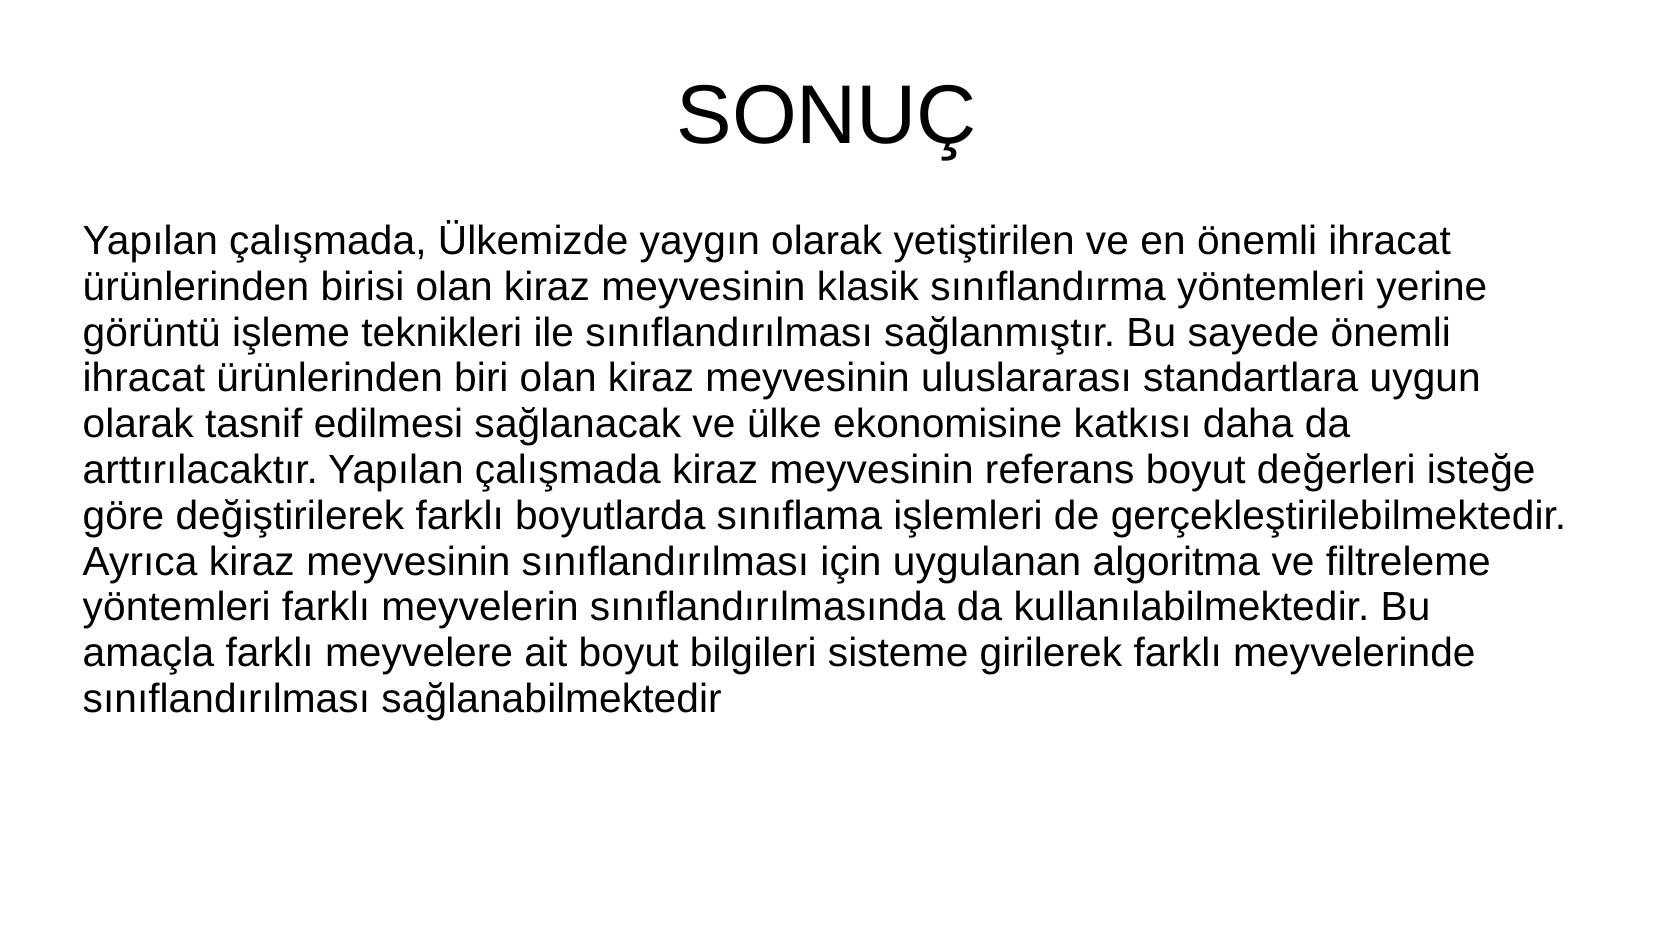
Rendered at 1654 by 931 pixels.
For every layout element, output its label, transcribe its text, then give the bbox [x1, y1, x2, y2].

title SONUÇ [82, 37, 1571, 193]
list Yapılan çalışmada, Ülkemizde yaygın olarak yetiştirilen ve en önemli ihracat ürünlerinden birisi olan kiraz meyvesinin klasik sınıflandırma yöntemleri yerine görüntü işleme teknikleri ile sınıflandırılması sağlanmıştır. Bu sayede önemli ihracat ürünlerinden biri olan kiraz meyvesinin uluslararası standartlara uygun olarak tasnif edilmesi sağlanacak ve ülke ekonomisine katkısı daha da arttırılacaktır. Yapılan çalışmada kiraz meyvesinin referans boyut değerleri isteğe göre değiştirilerek farklı boyutlarda sınıflama işlemleri de gerçekleştirilebilmektedir. Ayrıca kiraz meyvesinin sınıflandırılması için uygulanan algoritma ve filtreleme yöntemleri farklı meyvelerin sınıflandırılmasında da kullanılabilmektedir. Bu amaçla farklı meyvelere ait boyut bilgileri sisteme girilerek farklı meyvelerinde sınıflandırılması sağlanabilmektedir [82, 217, 1571, 758]
